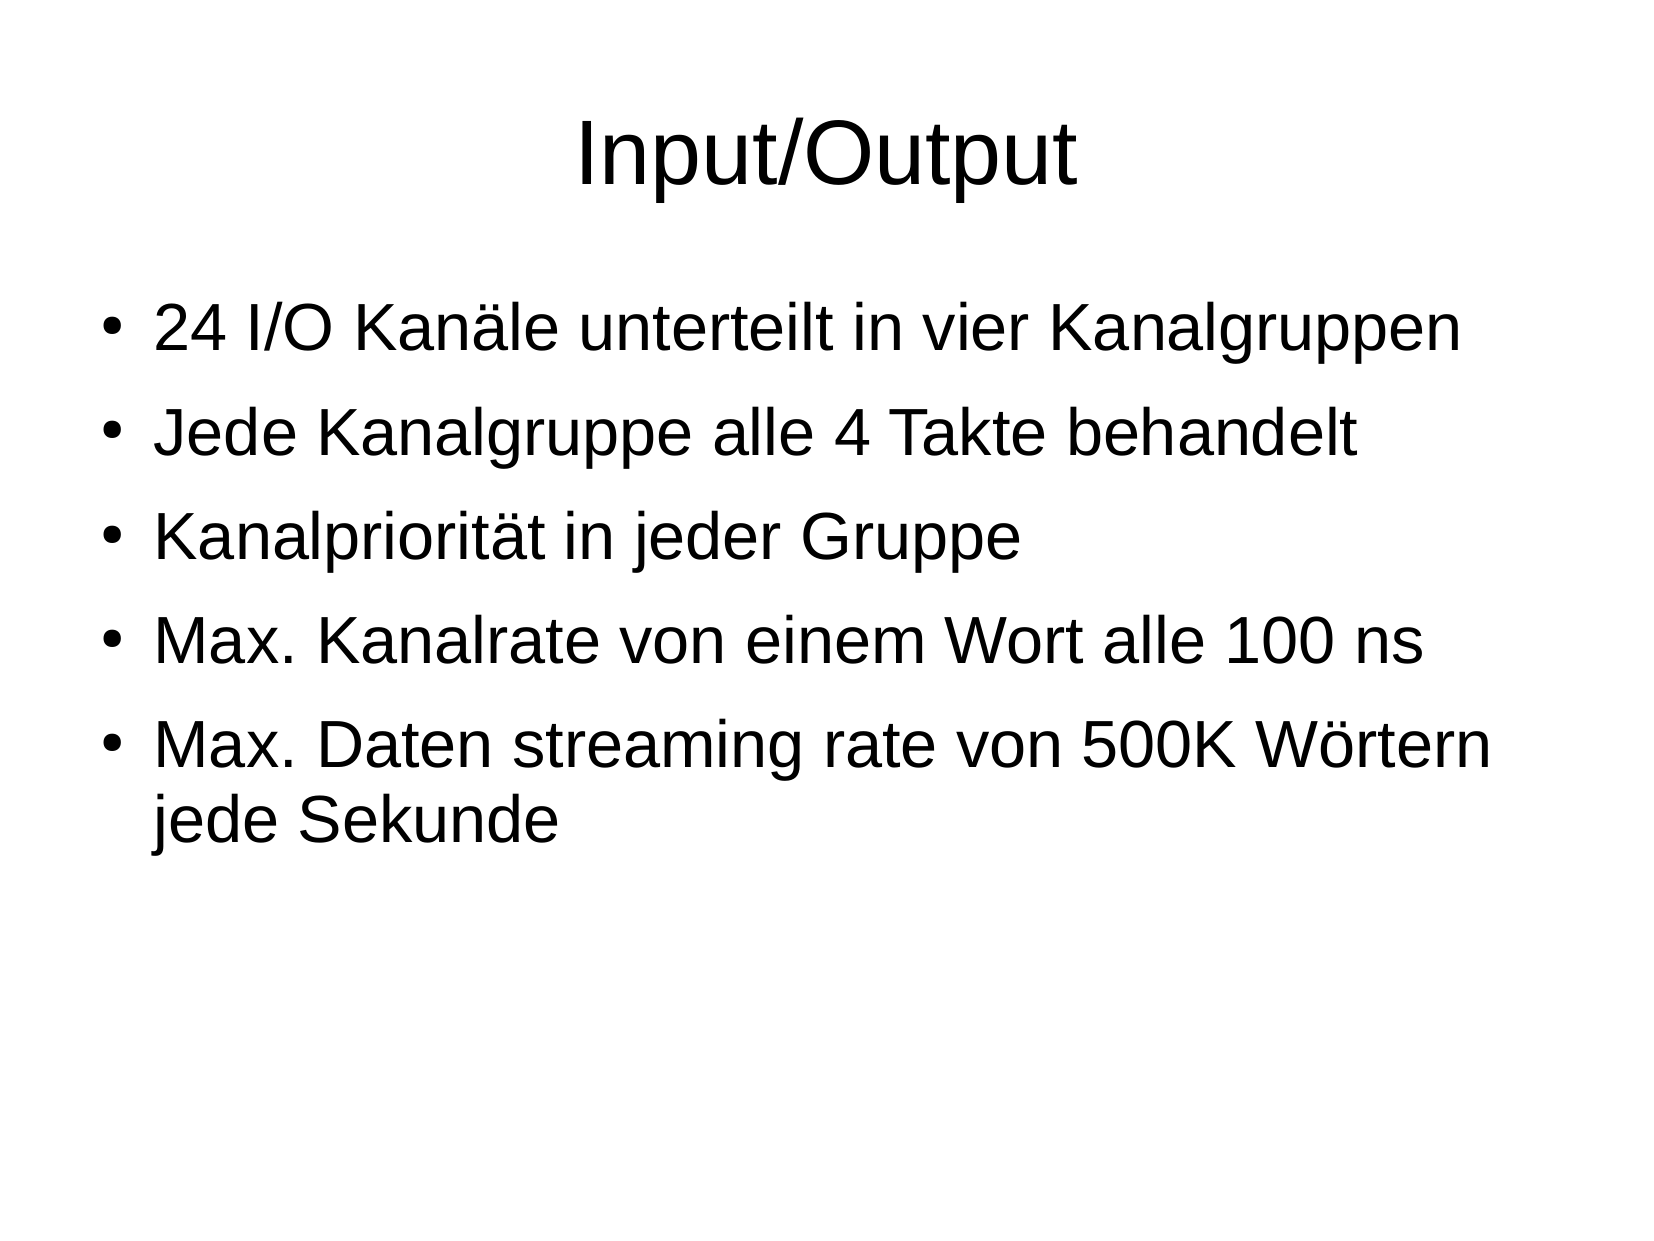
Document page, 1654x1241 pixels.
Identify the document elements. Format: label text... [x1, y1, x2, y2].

title Input/Output [82, 49, 1571, 257]
list 24 I/O Kanäle unterteilt in vier Kanalgruppen Jede Kanalgruppe alle 4 Takte behandelt Kanalpriorität in jeder Gruppe Max. Kanalrate von einem Wort alle 100 ns Max. Daten streaming rate von 500K Wörtern jede Sekunde [82, 290, 1571, 1109]
